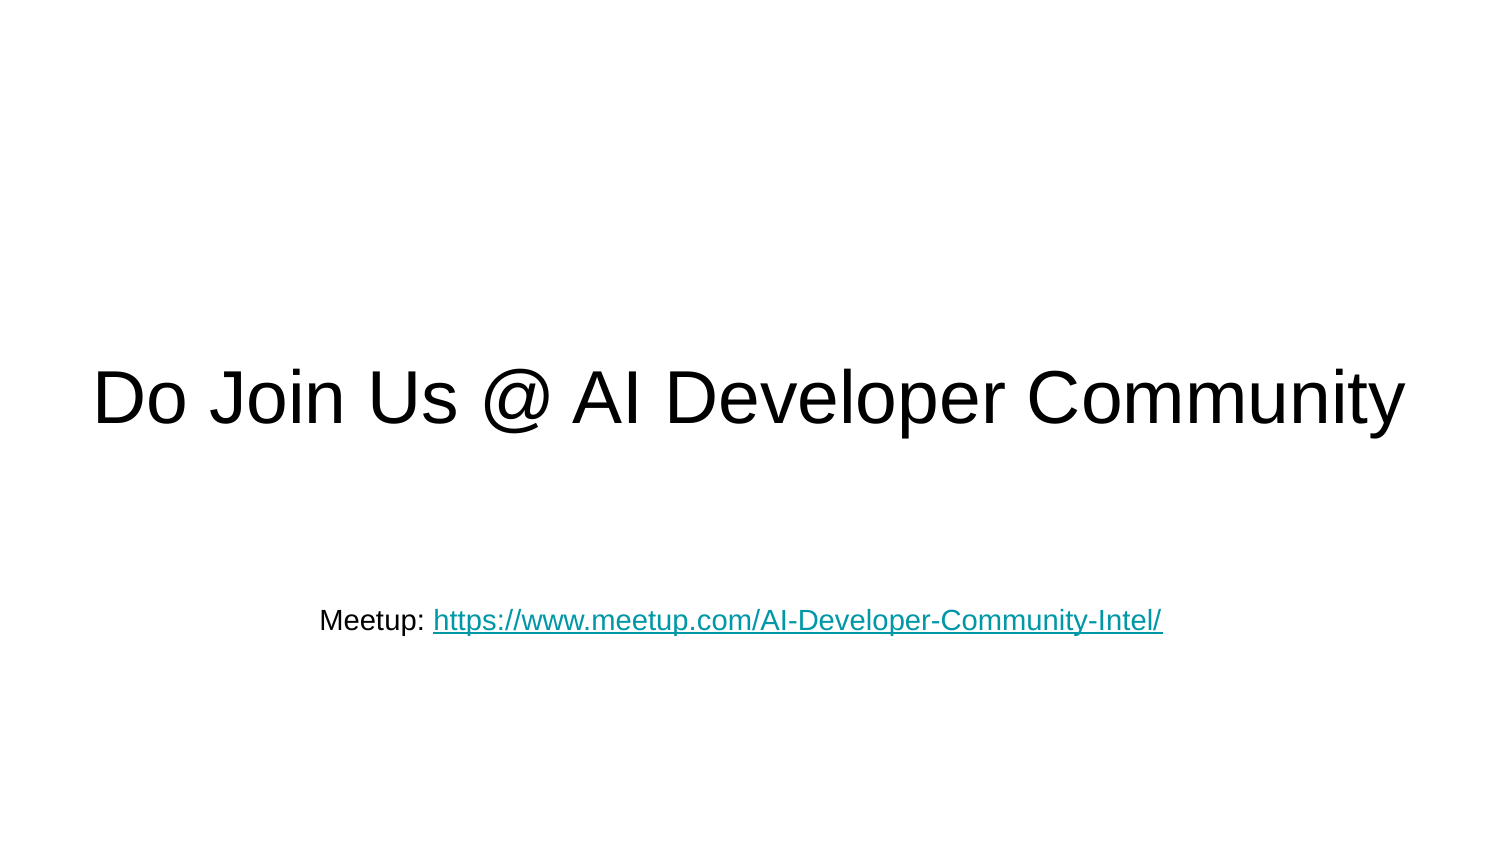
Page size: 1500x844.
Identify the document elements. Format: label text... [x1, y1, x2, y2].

title Do Join Us @ AI Developer Community [51, 324, 1449, 463]
text_box Meetup: https://www.meetup.com/AI-Developer-Community-Intel/ [304, 586, 1196, 669]
